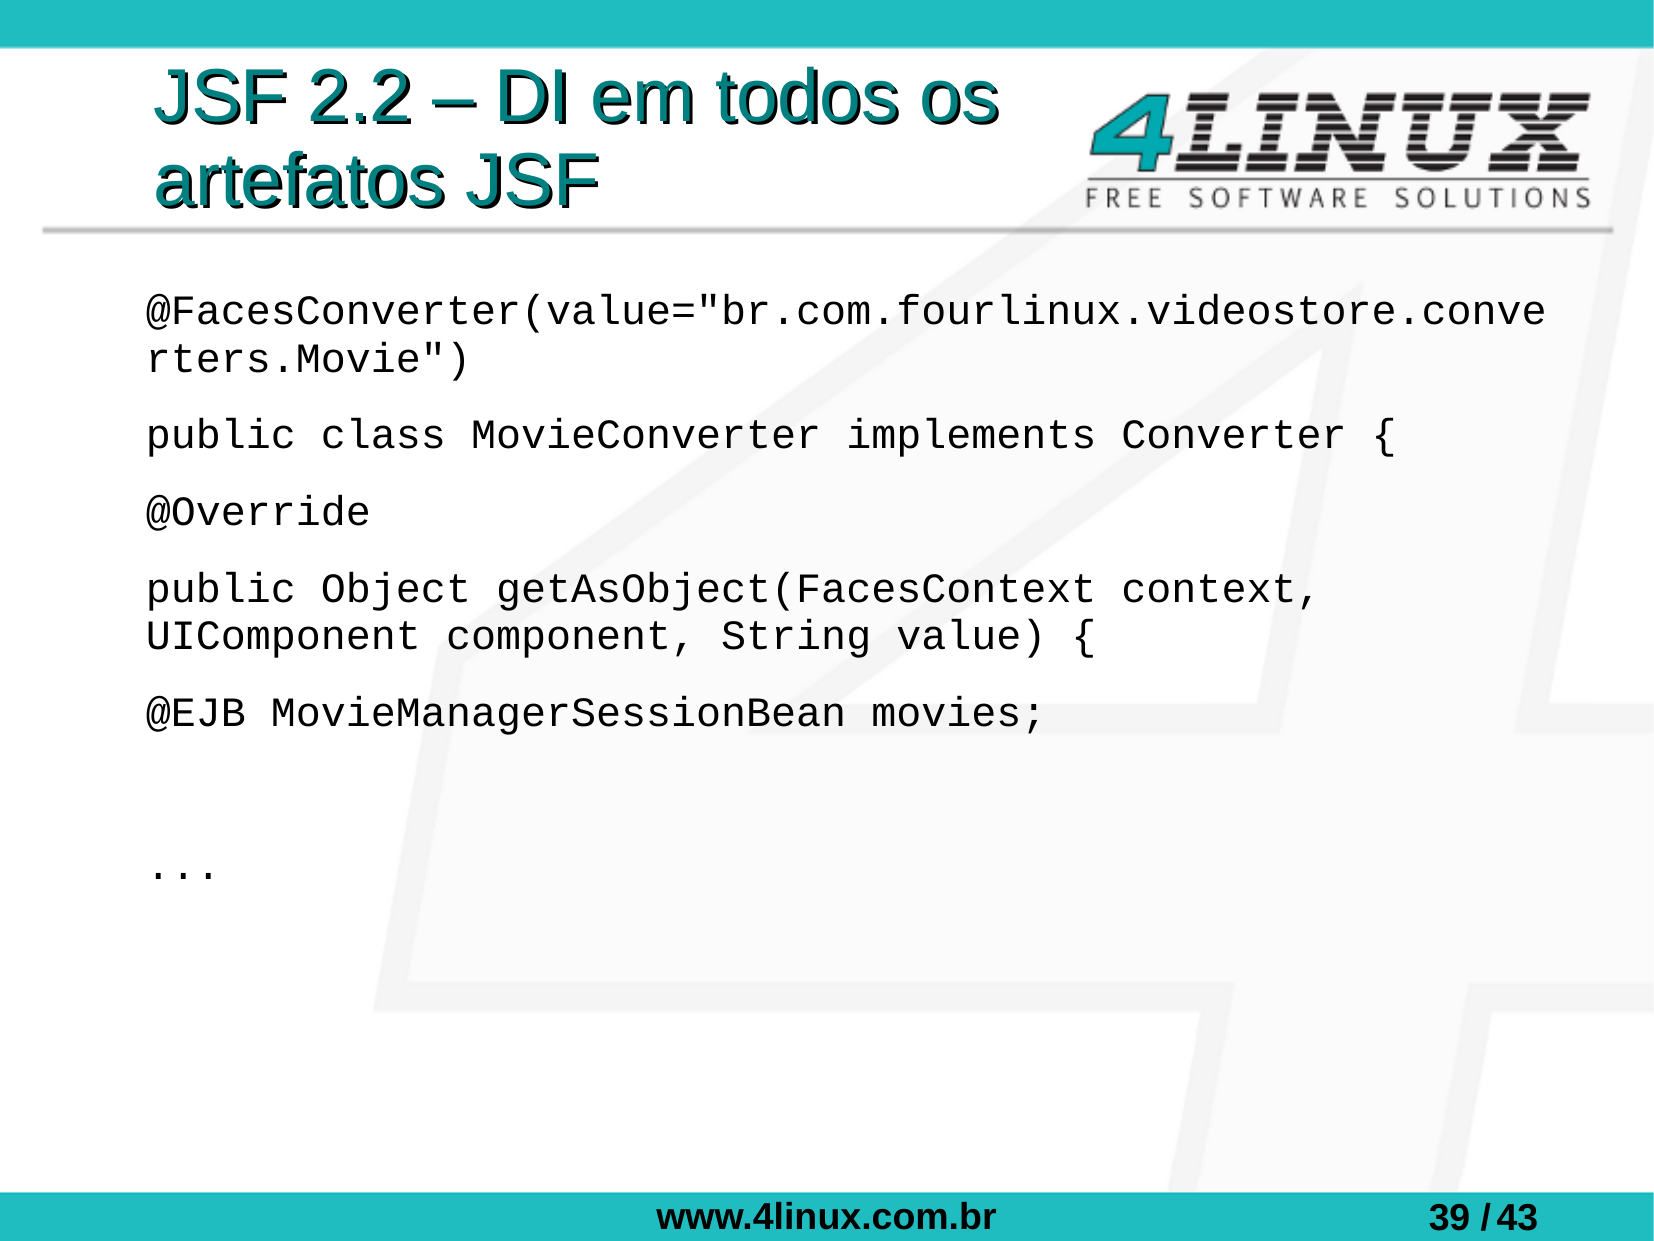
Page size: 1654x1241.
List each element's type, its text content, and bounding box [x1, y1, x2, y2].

title JSF 2.2 – DI em todos os artefatos JSF [82, 49, 1051, 226]
picture [0, 0, 1654, 1241]
list @FacesConverter(value="br.com.fourlinux.videostore.converters.Movie") public class MovieConverter implements Converter { @Override public Object getAsObject(FacesContext context, UIComponent component, String value) { @EJB MovieManagerSessionBean movies; ... [75, 290, 1564, 1163]
